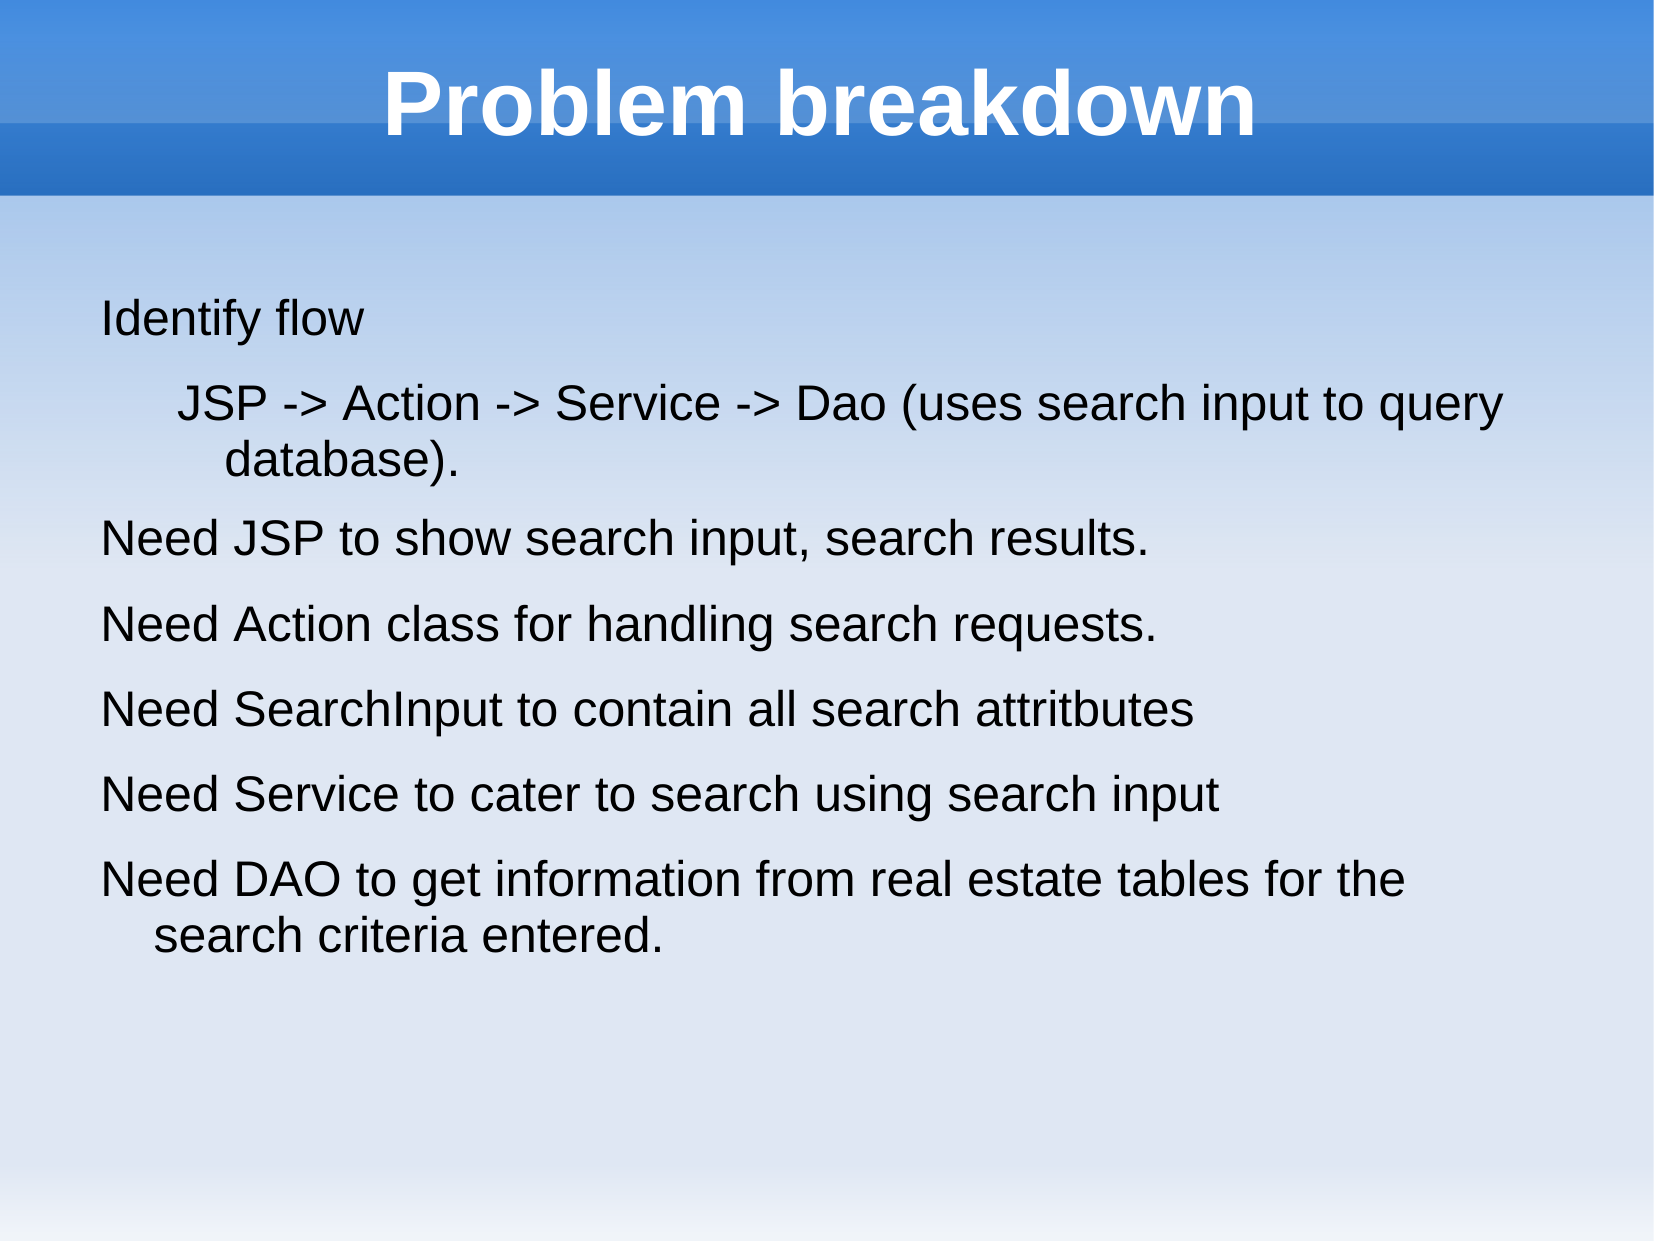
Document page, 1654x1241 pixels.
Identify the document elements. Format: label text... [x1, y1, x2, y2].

title Problem breakdown [76, 7, 1565, 200]
list Identify flow JSP -> Action -> Service -> Dao (uses search input to query database). Need JSP to show search input, search results. Need Action class for handling search requests. Need SearchInput to contain all search attritbutes Need Service to cater to search using search input Need DAO to get information from real estate tables for the search criteria entered. [82, 290, 1571, 1094]
picture [0, 0, 1654, 1241]
